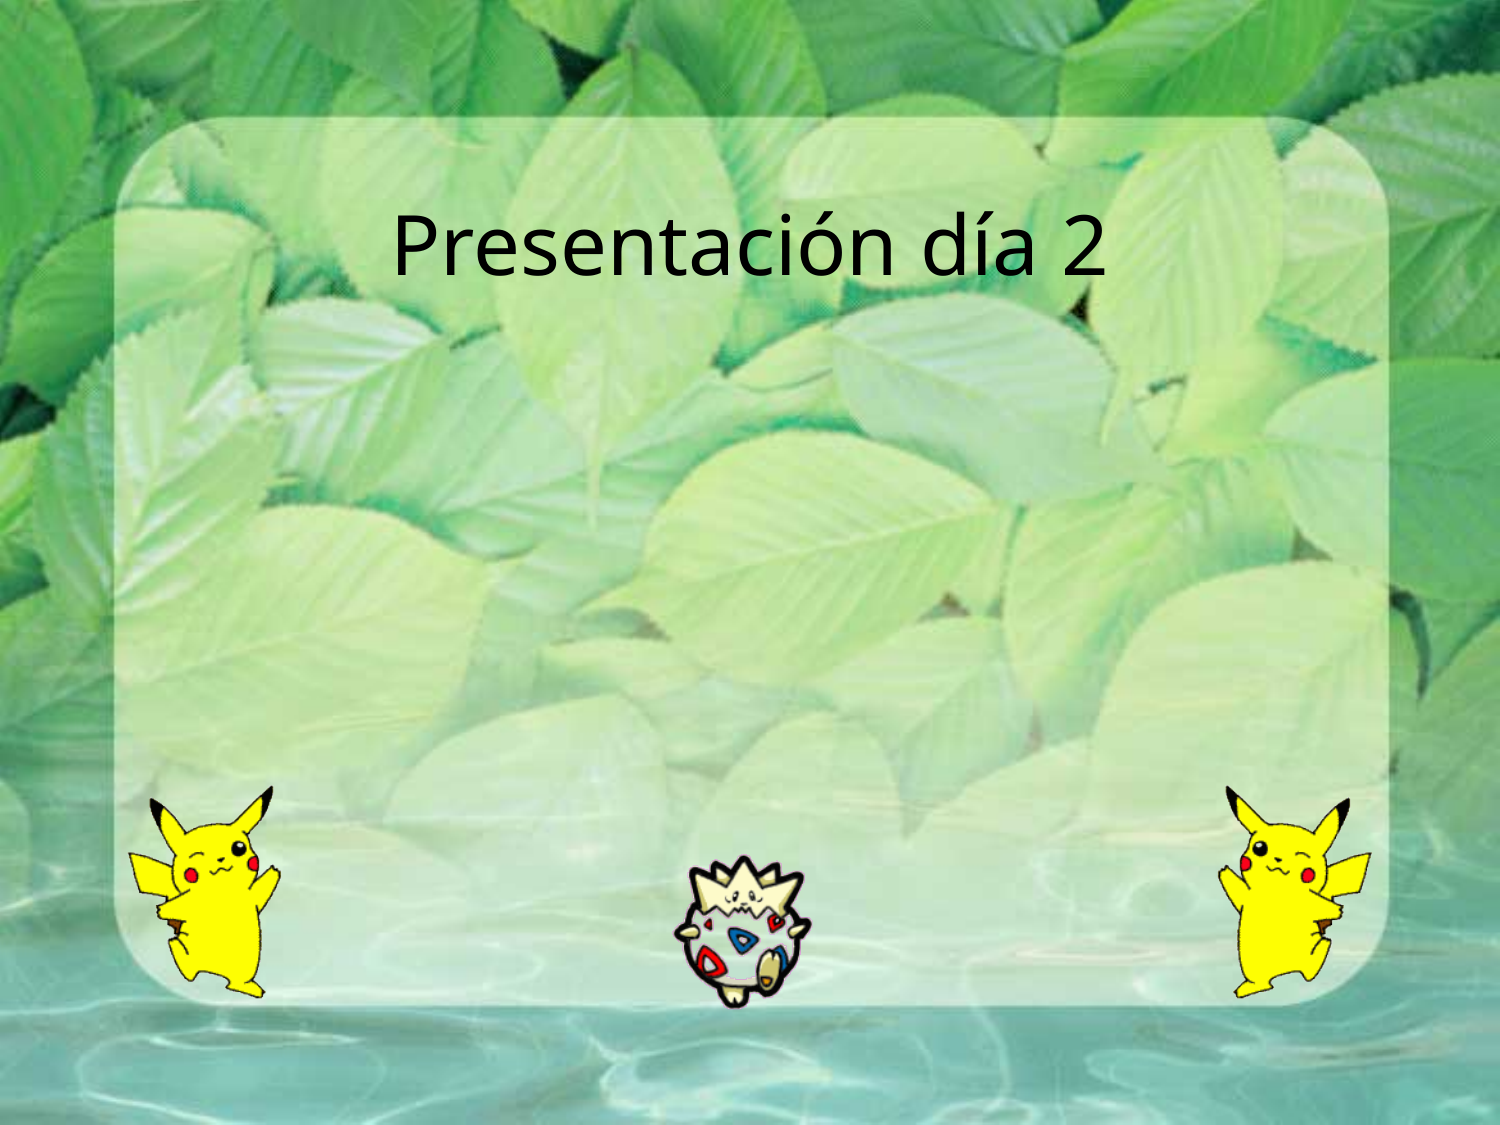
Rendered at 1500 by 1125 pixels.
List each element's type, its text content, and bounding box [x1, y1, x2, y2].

title Presentación día 2 [112, 121, 1388, 363]
picture [0, 0, 1500, 1125]
